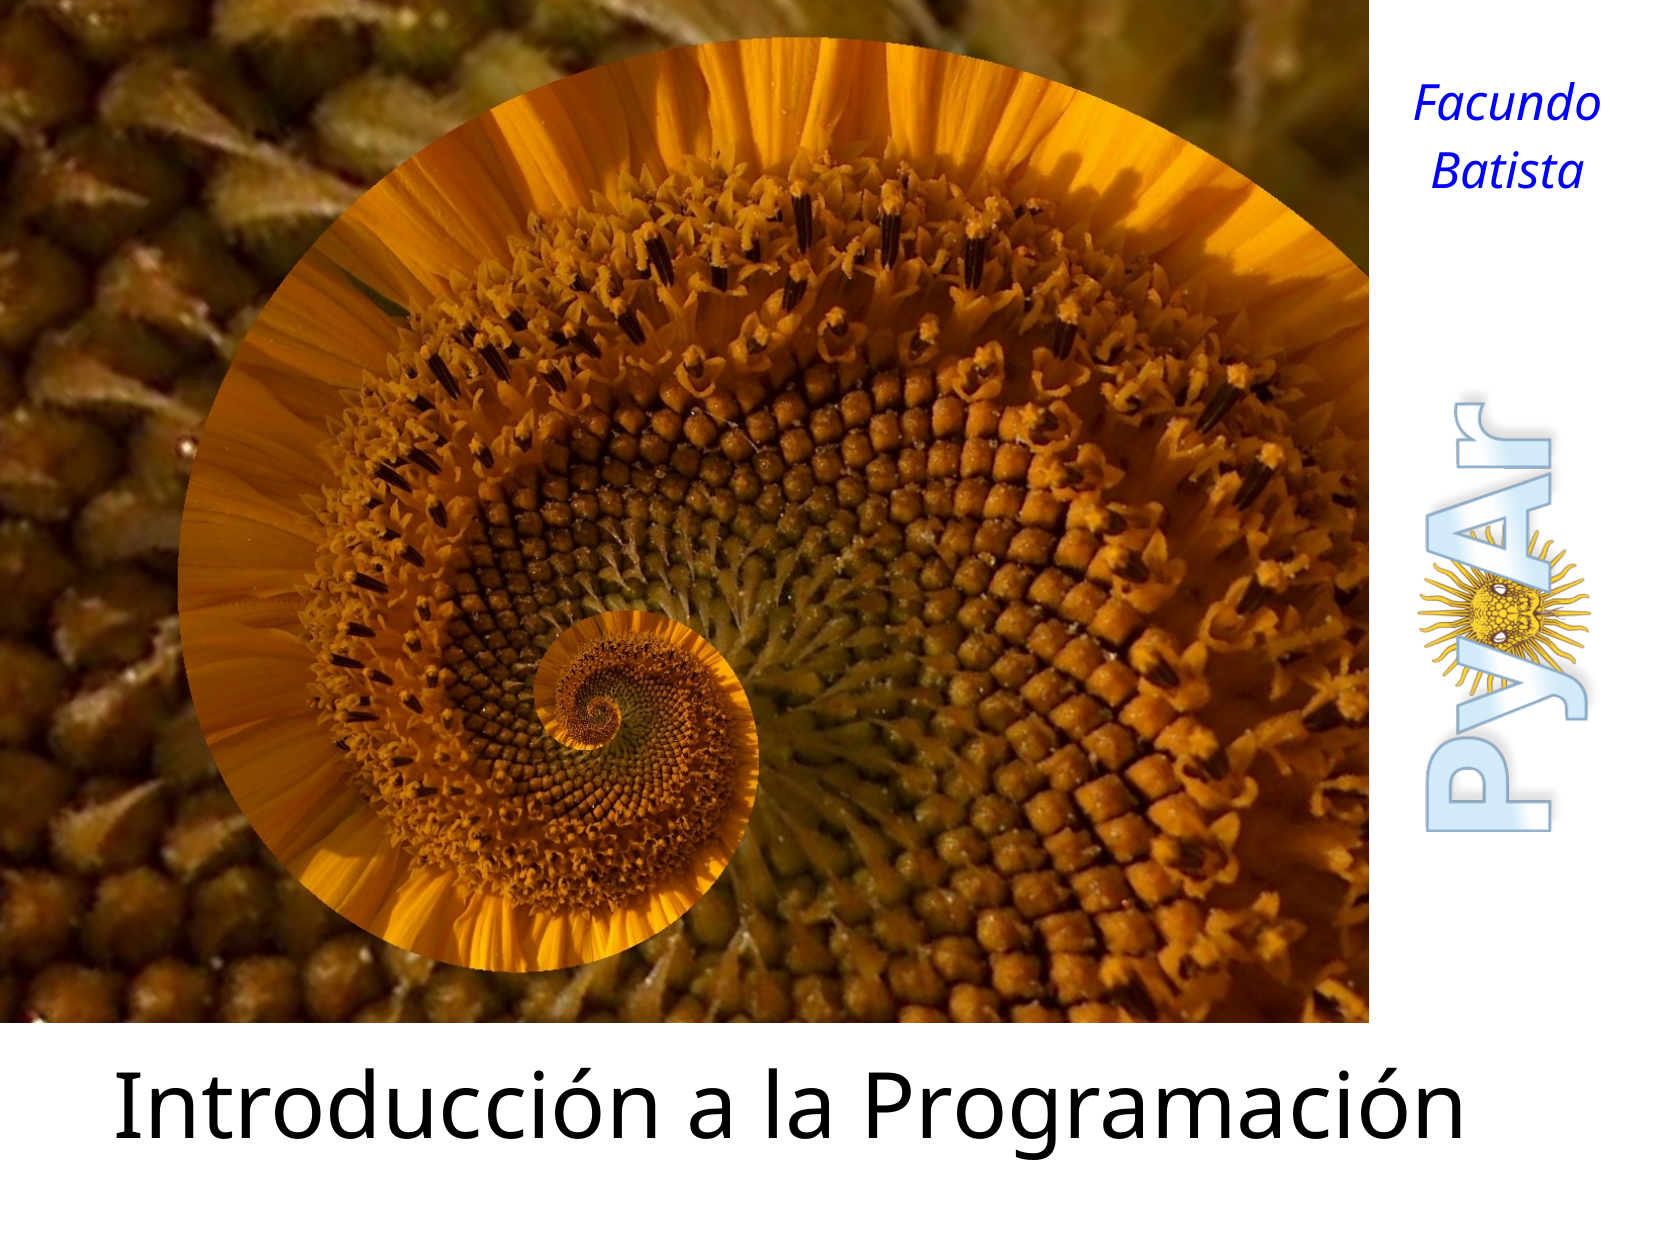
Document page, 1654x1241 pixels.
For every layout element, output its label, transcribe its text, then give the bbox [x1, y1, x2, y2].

text_box Introducción a la Programación [99, 1033, 1565, 1201]
text_box Facundo Batista [1361, 59, 1654, 240]
picture [1417, 383, 1602, 832]
picture [0, 0, 1369, 1023]
